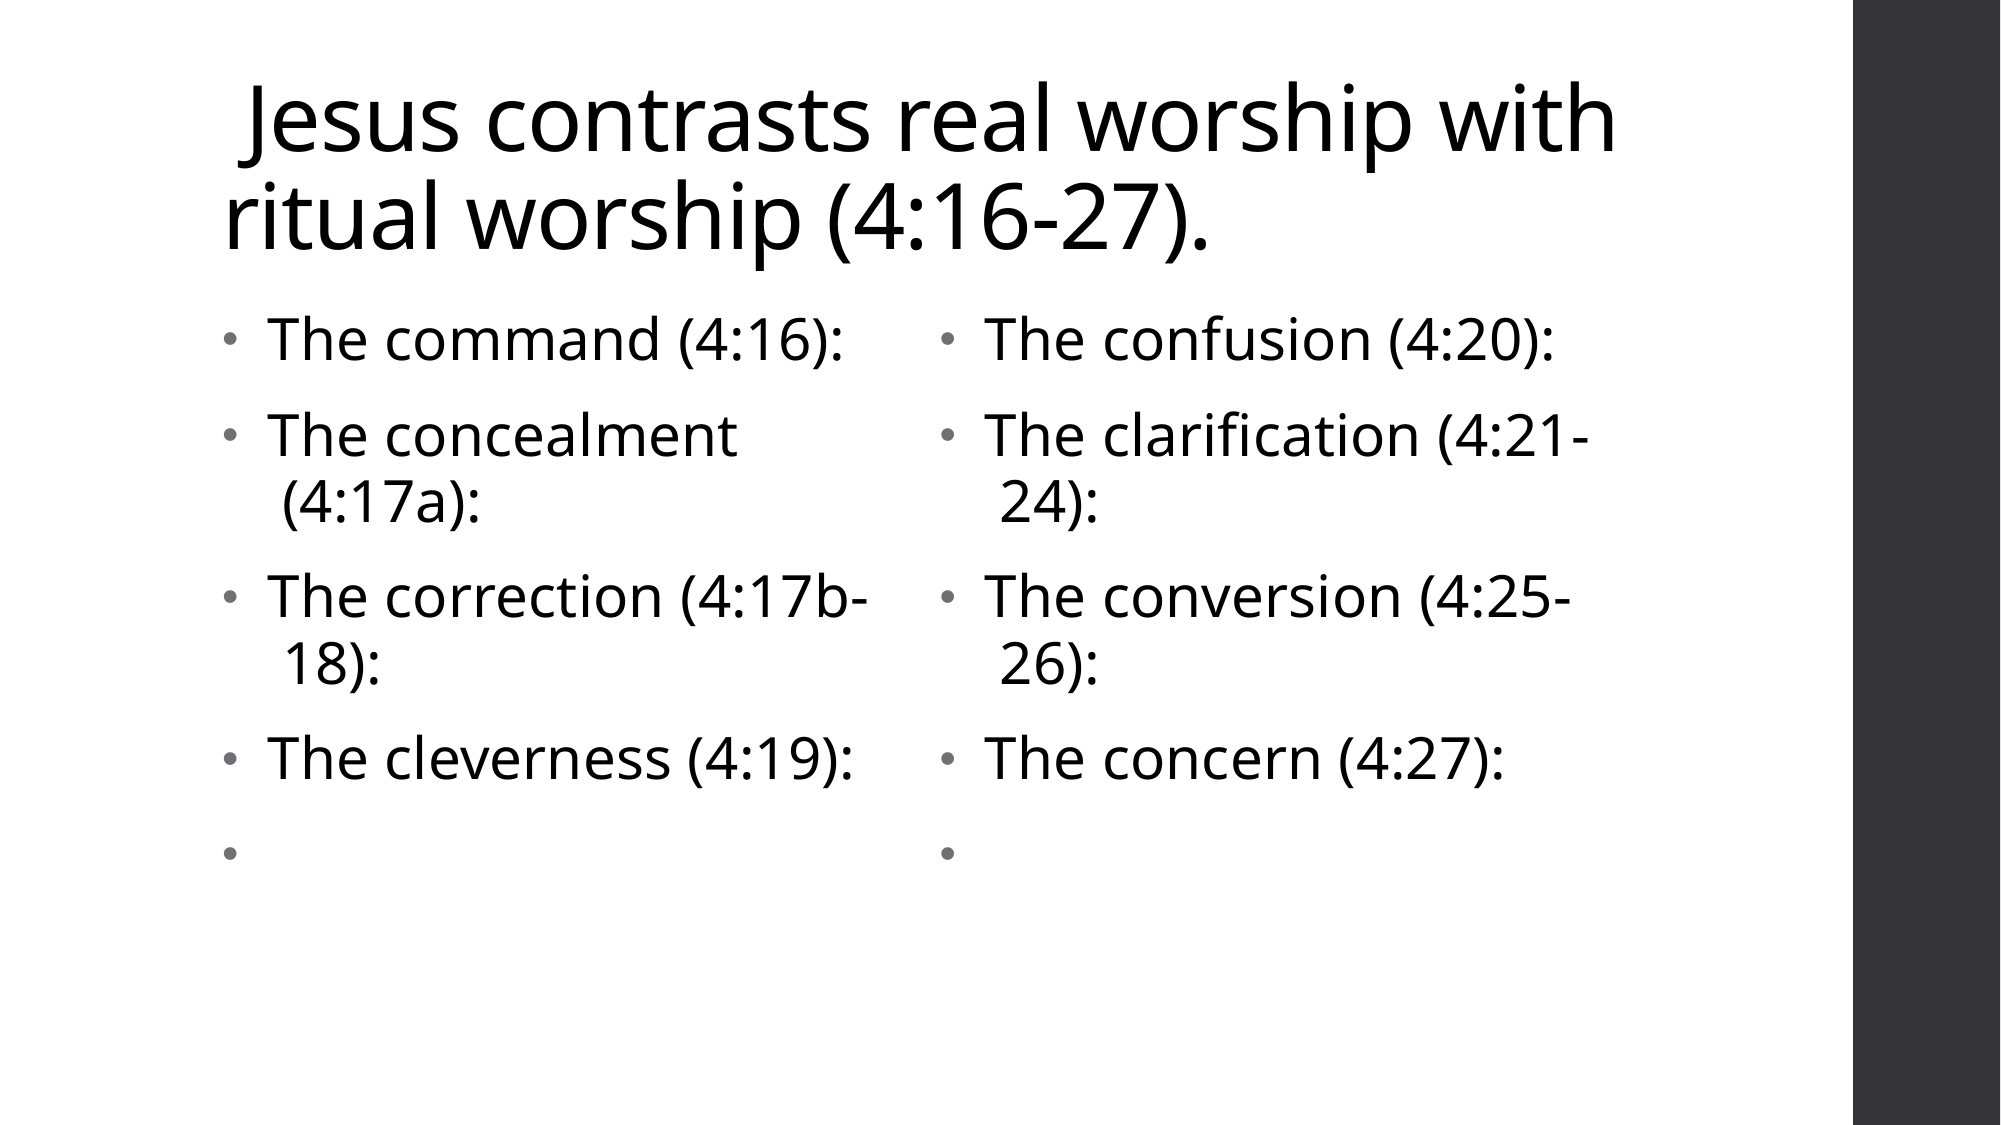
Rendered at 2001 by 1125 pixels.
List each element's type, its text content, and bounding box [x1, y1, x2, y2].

title Jesus contrasts real worship with ritual worship (4:16-27). [206, 60, 1797, 278]
list The command (4:16): The concealment (4:17a): The correction (4:17b-18): The cleverness (4:19): [207, 299, 900, 1014]
list The confusion (4:20): The clarification (4:21-24): The conversion (4:25-26): The concern (4:27): [924, 299, 1617, 1014]
